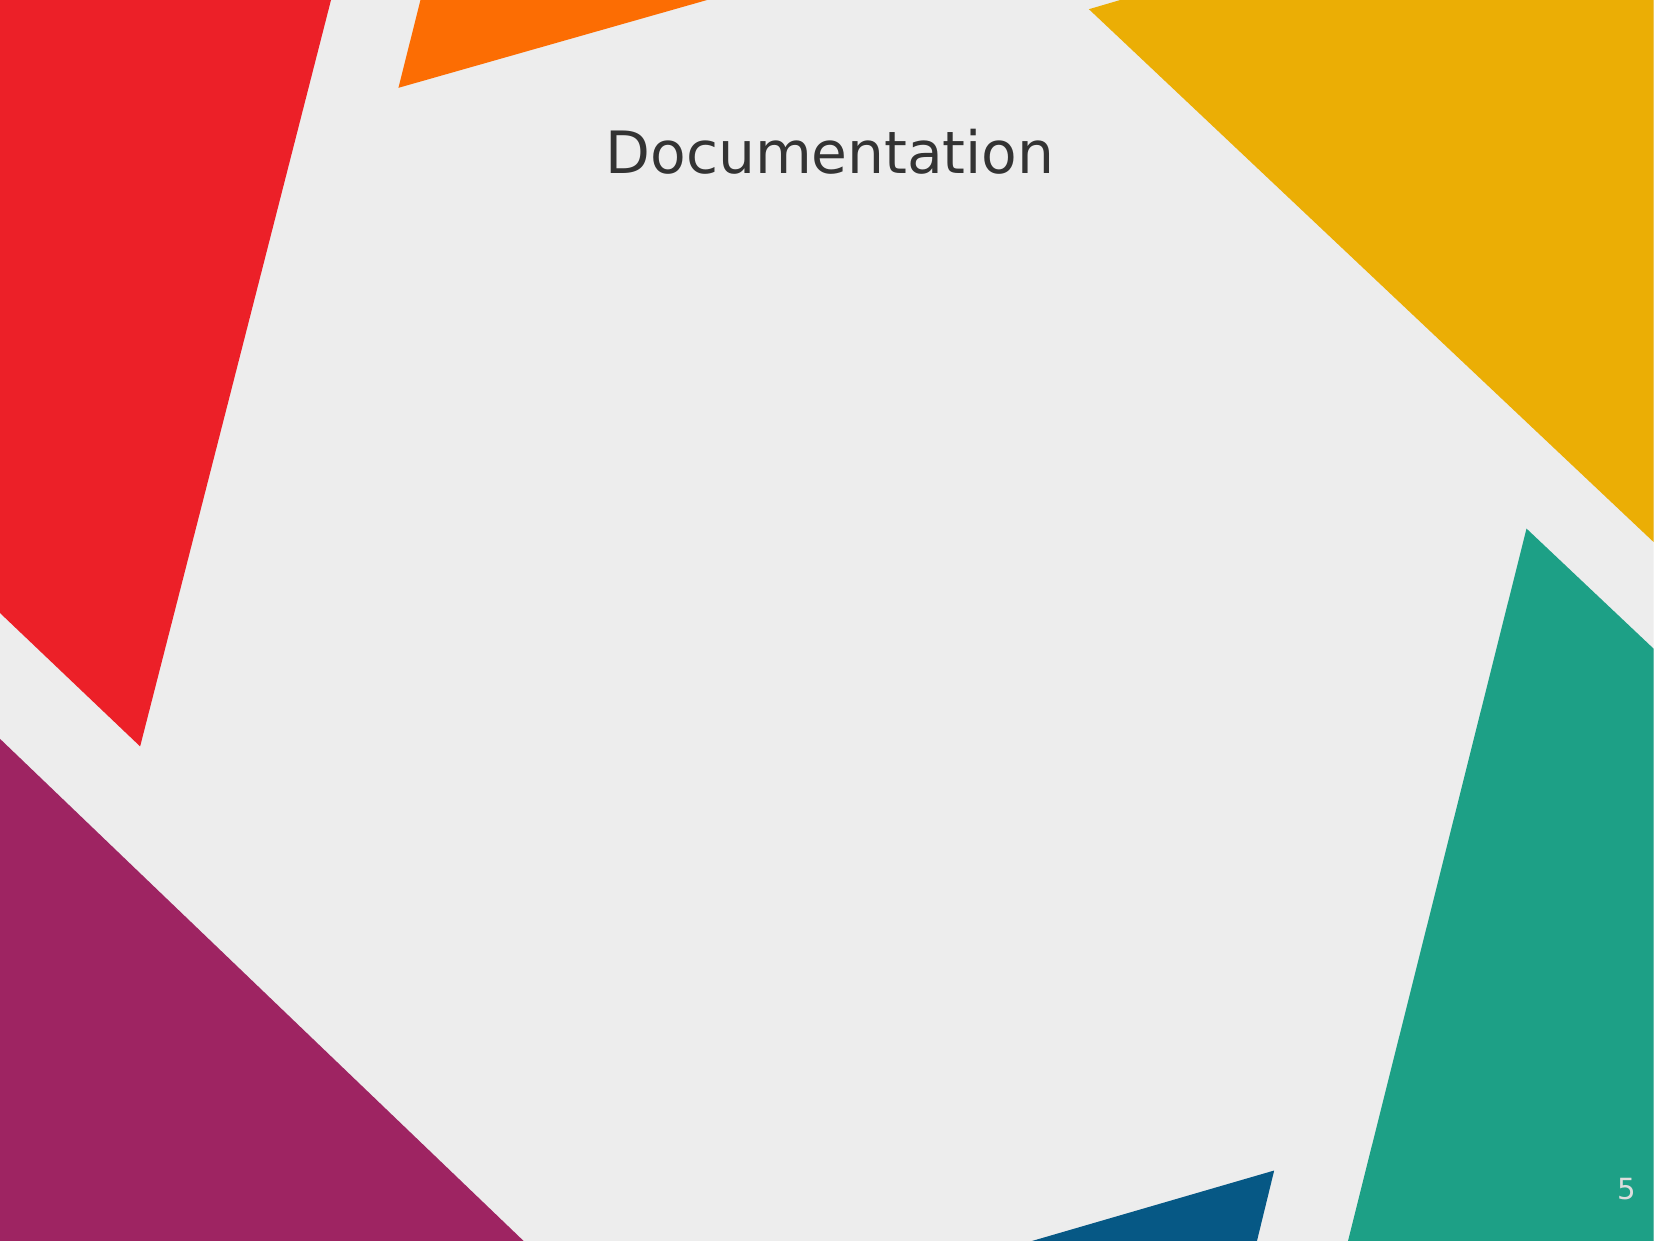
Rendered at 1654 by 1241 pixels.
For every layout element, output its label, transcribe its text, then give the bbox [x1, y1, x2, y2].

title Documentation [289, 49, 1372, 257]
